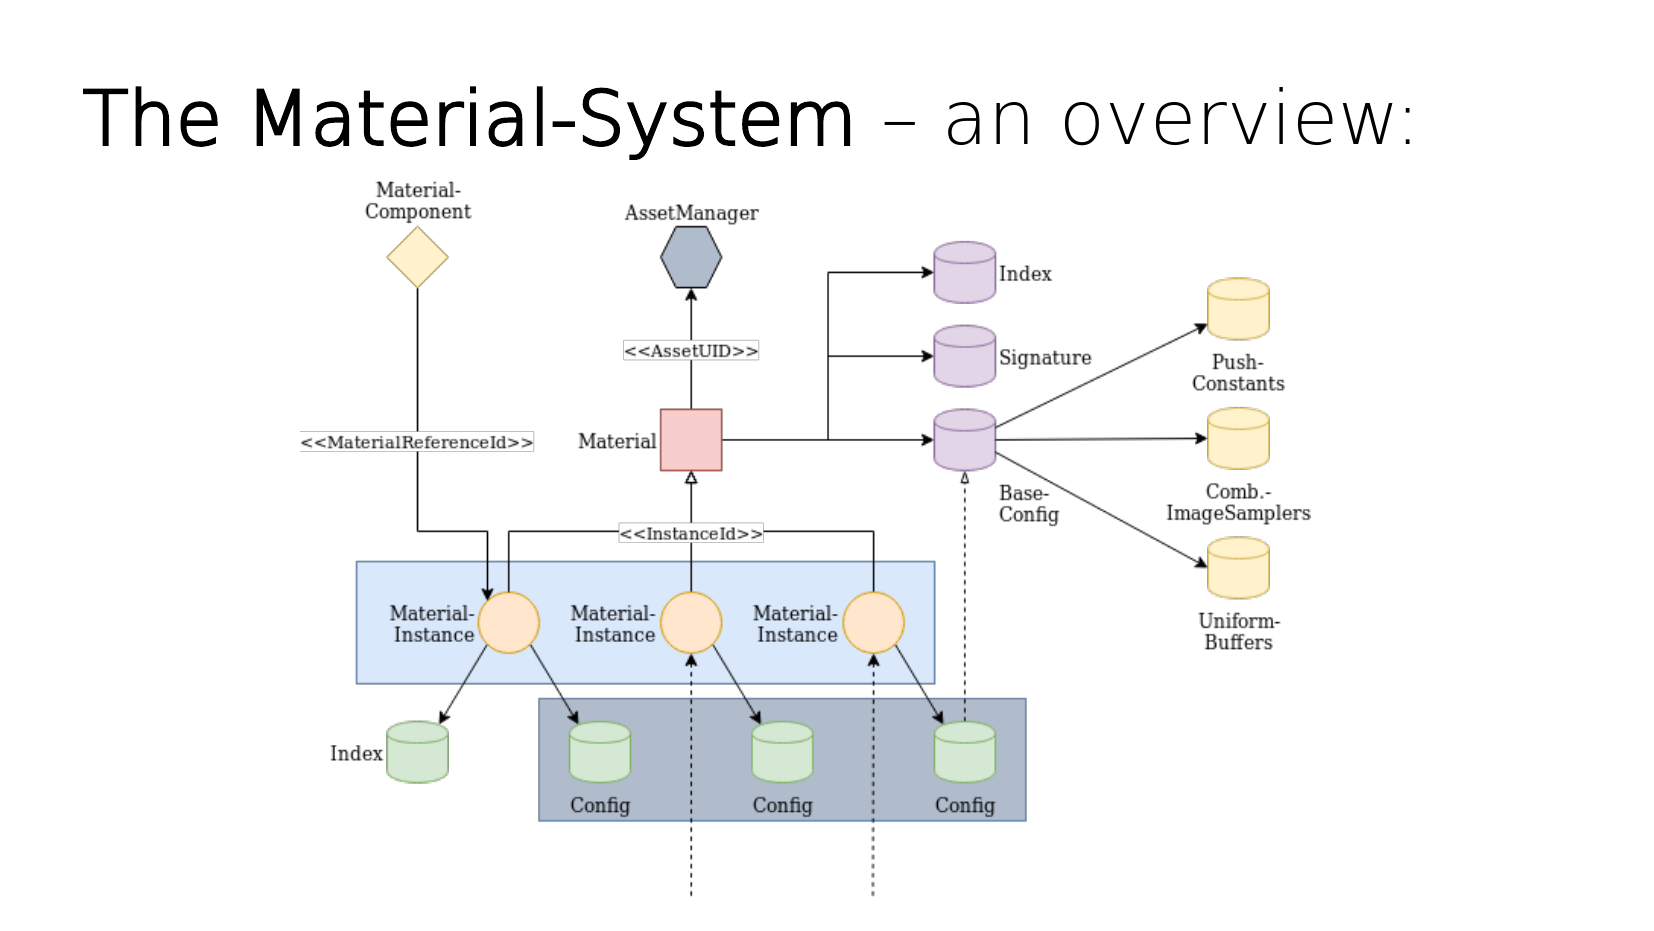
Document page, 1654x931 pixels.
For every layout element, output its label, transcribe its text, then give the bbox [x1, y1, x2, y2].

picture [300, 179, 1311, 910]
subtitle The Material-System – an overview: [82, 75, 1576, 671]
